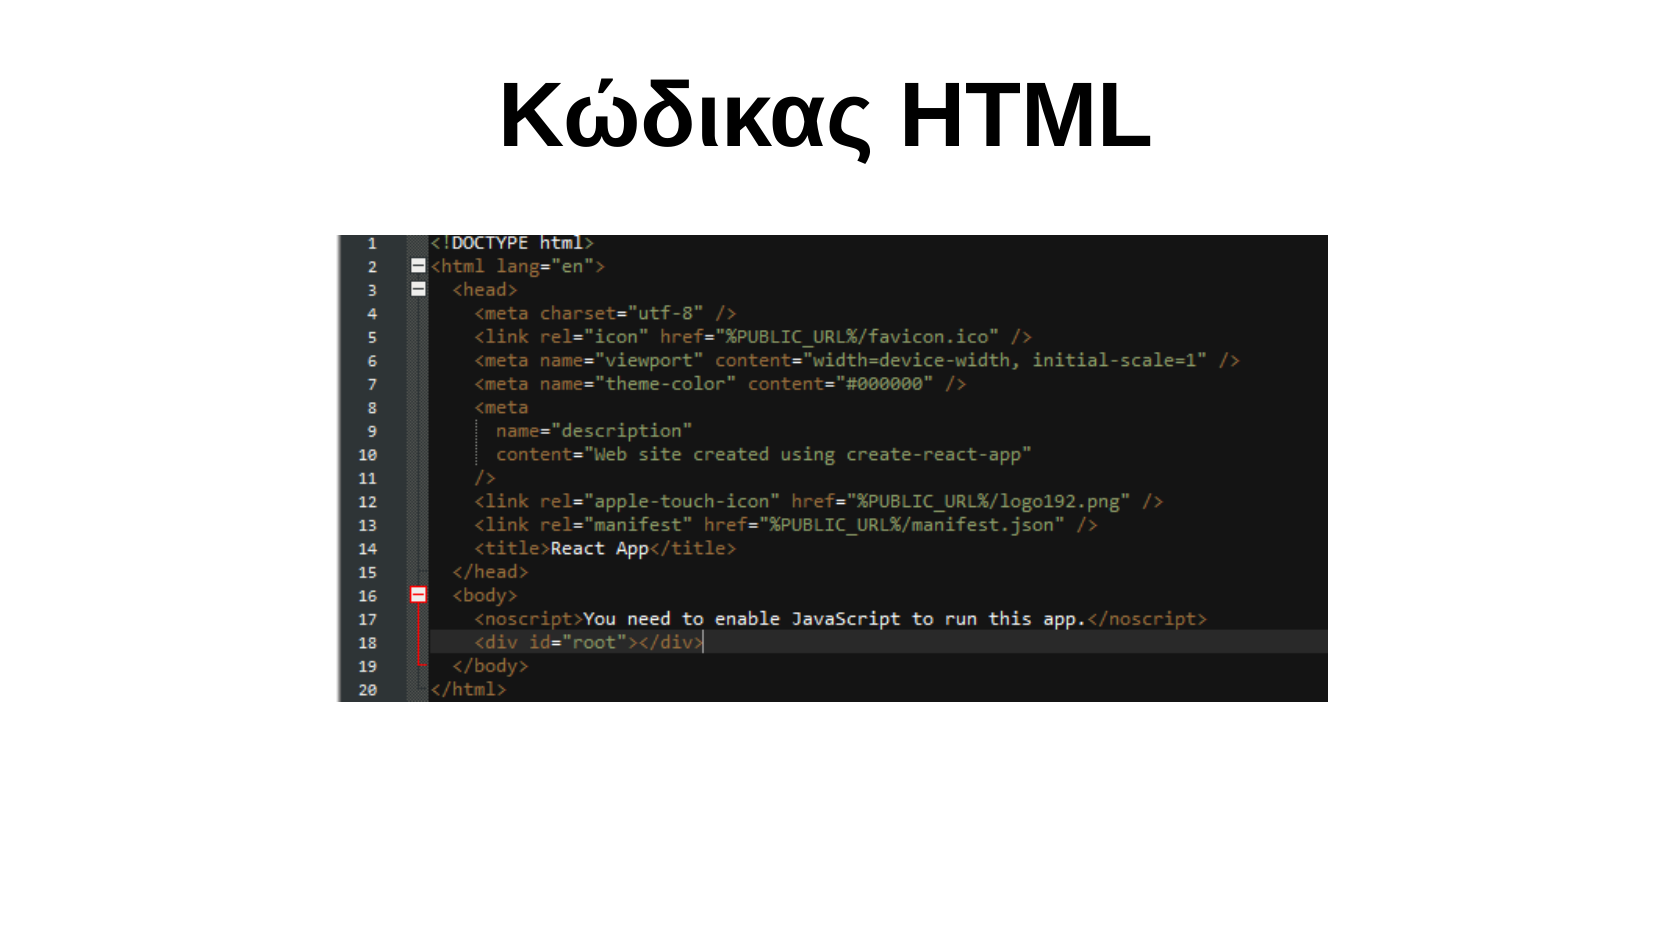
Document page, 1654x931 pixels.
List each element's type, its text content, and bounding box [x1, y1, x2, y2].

title Κώδικας HTML [82, 37, 1571, 193]
picture [335, 235, 1328, 702]
